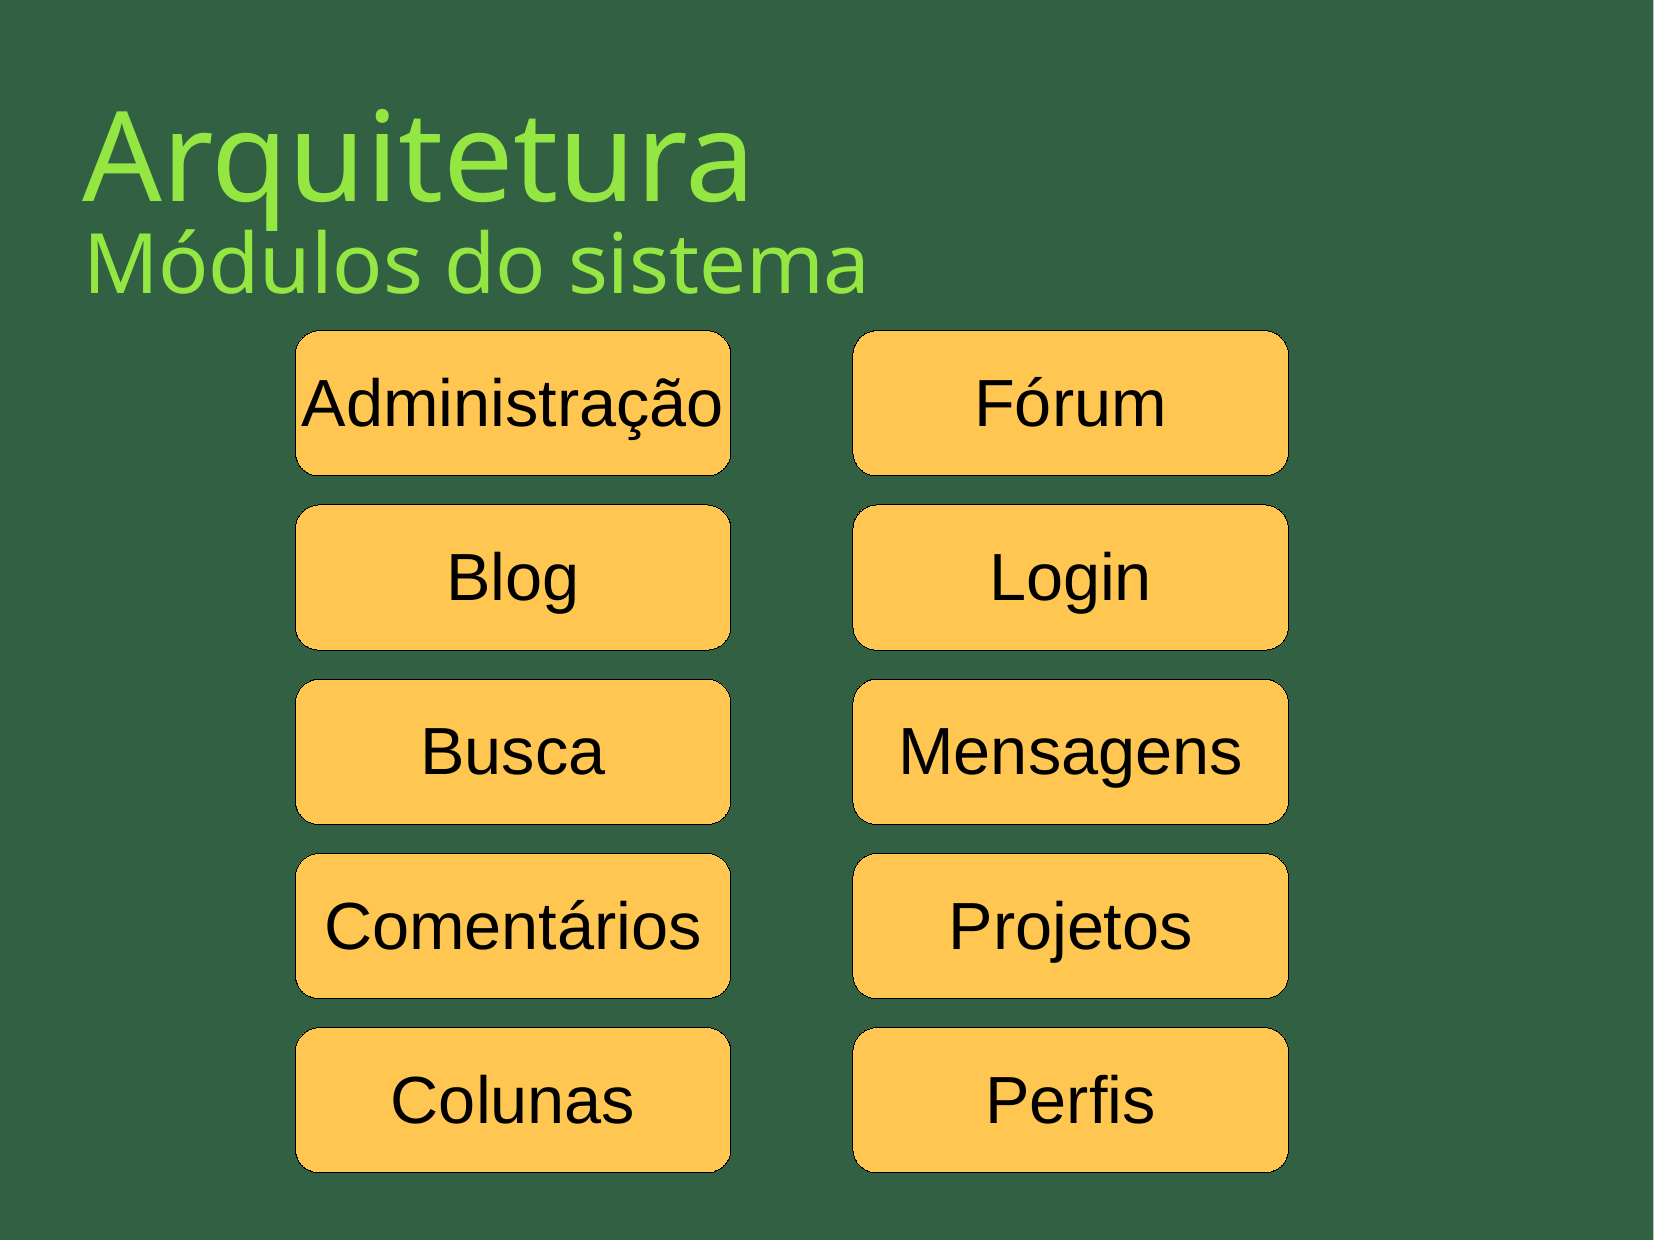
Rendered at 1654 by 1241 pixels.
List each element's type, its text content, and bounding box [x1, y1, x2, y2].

text_box Comentários [295, 853, 731, 999]
text_box Blog [295, 504, 731, 651]
text_box Mensagens [852, 679, 1289, 825]
text_box Busca [295, 679, 731, 825]
text_box Login [852, 504, 1289, 651]
title Arquitetura [82, 49, 1571, 257]
text_box Projetos [852, 853, 1289, 999]
text_box Colunas [295, 1027, 731, 1173]
text_box Administração [295, 340, 731, 476]
text_box Perfis [852, 1027, 1289, 1173]
text_box Fórum [852, 340, 1289, 476]
title Módulos do sistema [83, 183, 1572, 340]
